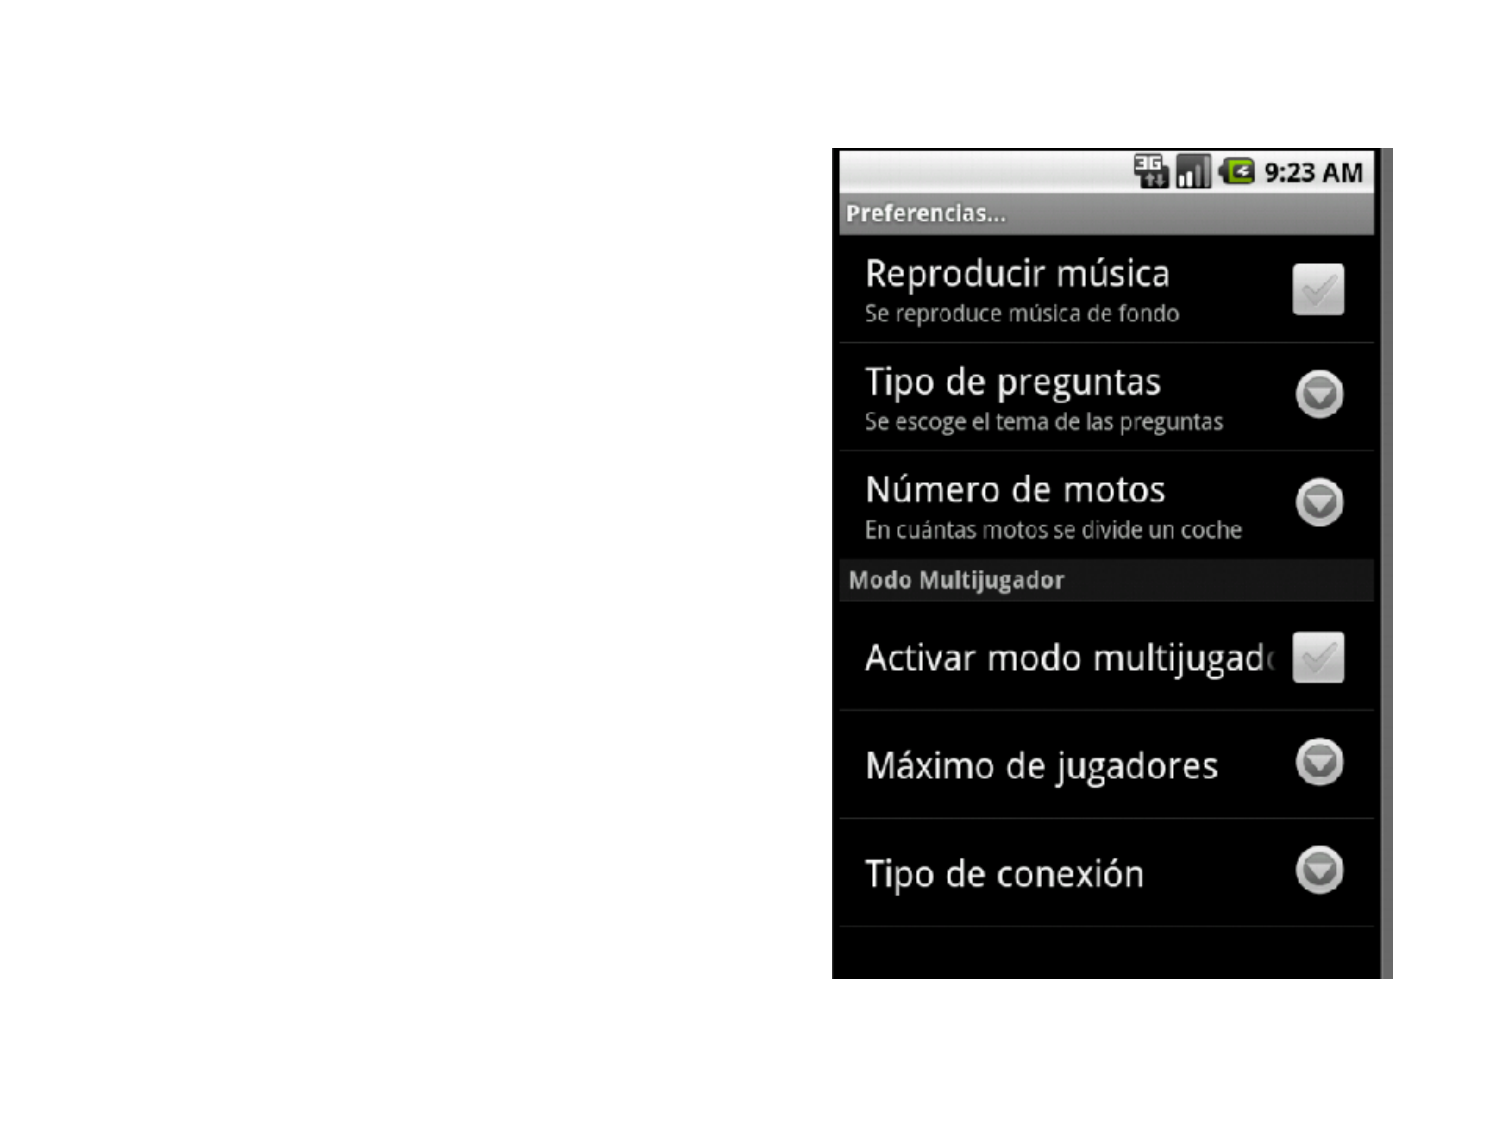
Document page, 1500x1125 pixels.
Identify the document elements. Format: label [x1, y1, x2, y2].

picture [832, 148, 1393, 979]
